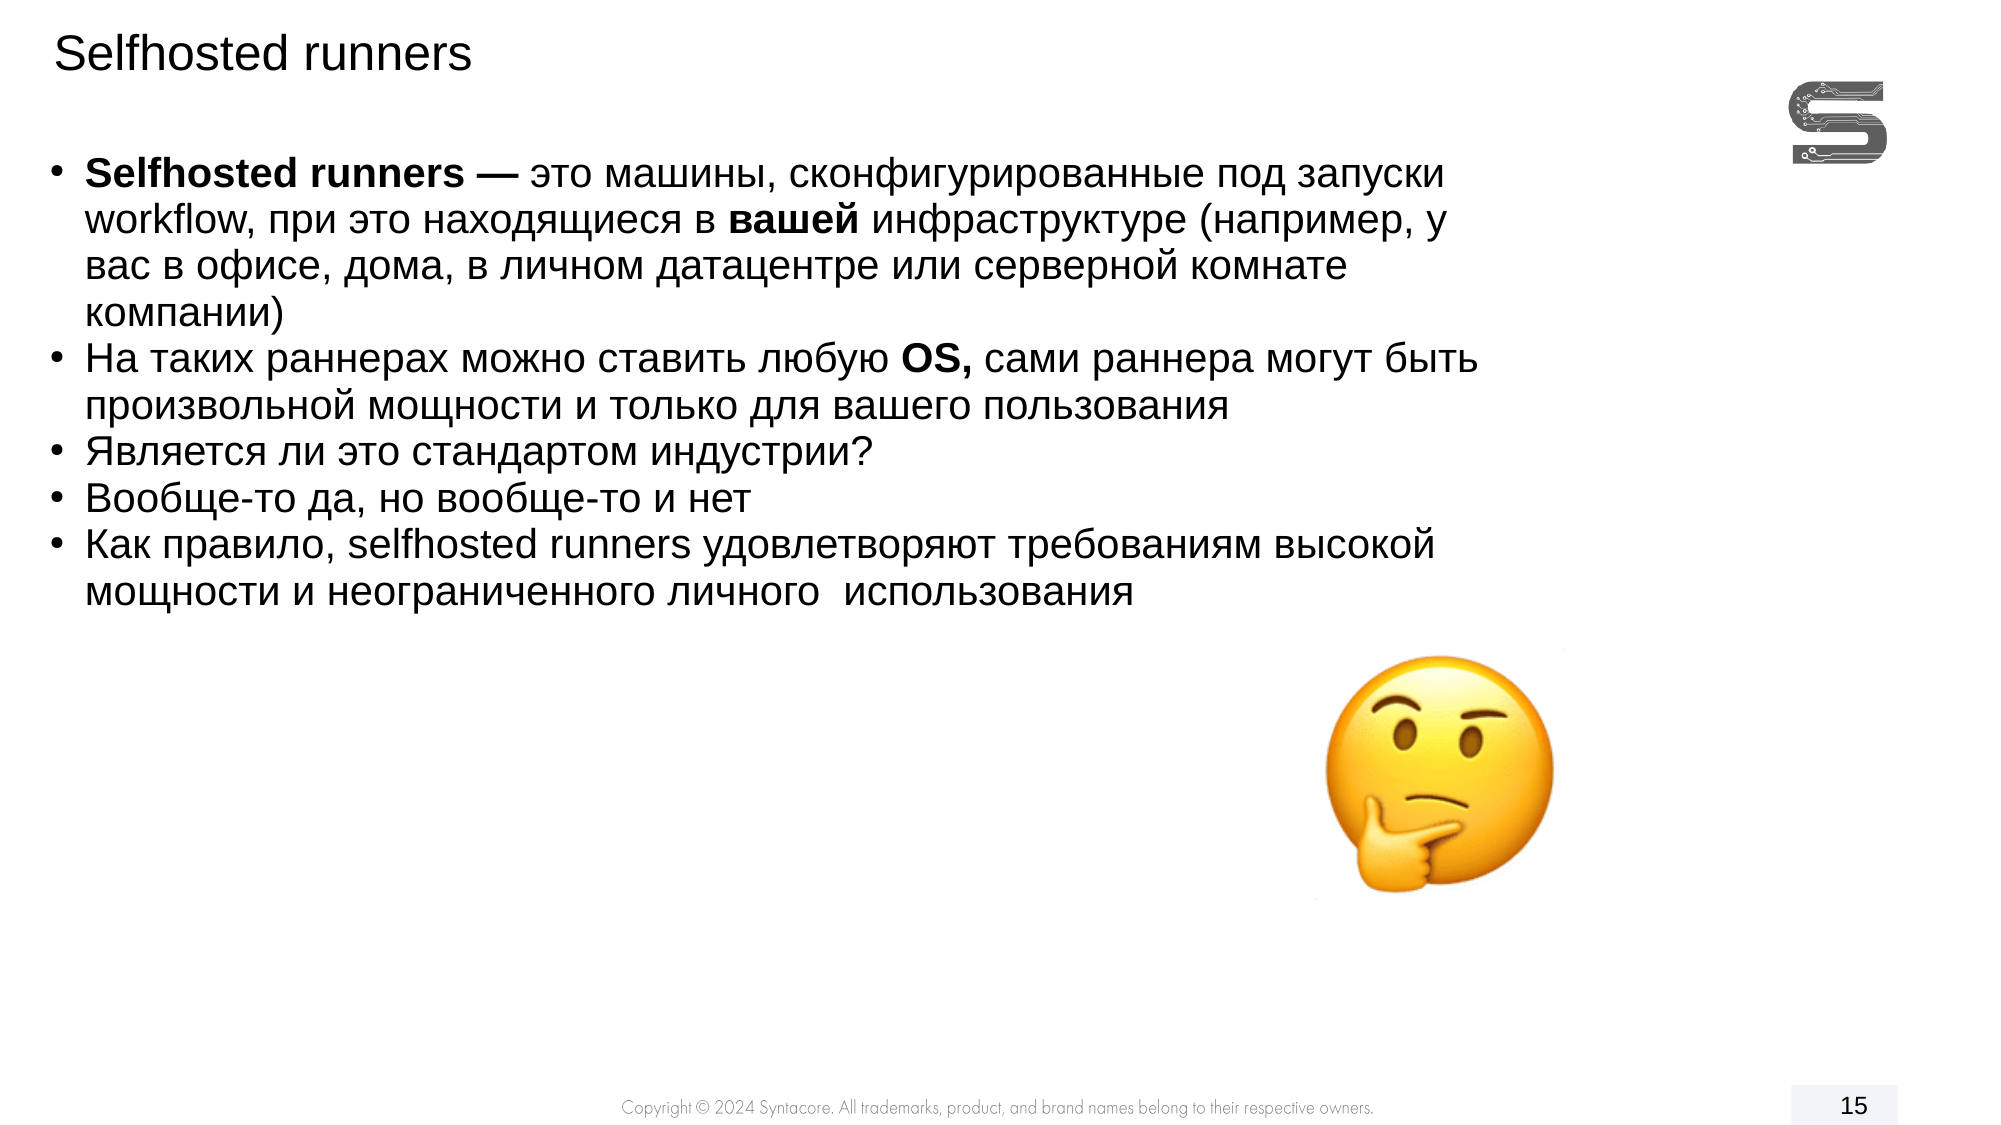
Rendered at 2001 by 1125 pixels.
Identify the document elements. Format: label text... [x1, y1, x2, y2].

picture [1788, 81, 1887, 164]
text_box Selfhosted runners [0, 18, 822, 89]
text_box <number> [1825, 1084, 1969, 1125]
picture [1315, 649, 1565, 900]
picture [621, 1094, 1381, 1119]
text_box Selfhosted runners — это машины, сконфигурированные под запуски workflow, при это находящиеся в вашей инфраструктуре (например, у вас в офисе, дома, в личном датацентре или серверной комнате компании) На таких раннерах можно ставить любую OS, сами раннера могут быть произвольной мощности и только для вашего пользования Является ли это стандартом индустрии? Вообще-то да, но вообще-то и нет Как правило, selfhosted runners удовлетворяют требованиям высокой мощности и неограниченного личного использования [34, 141, 1506, 622]
